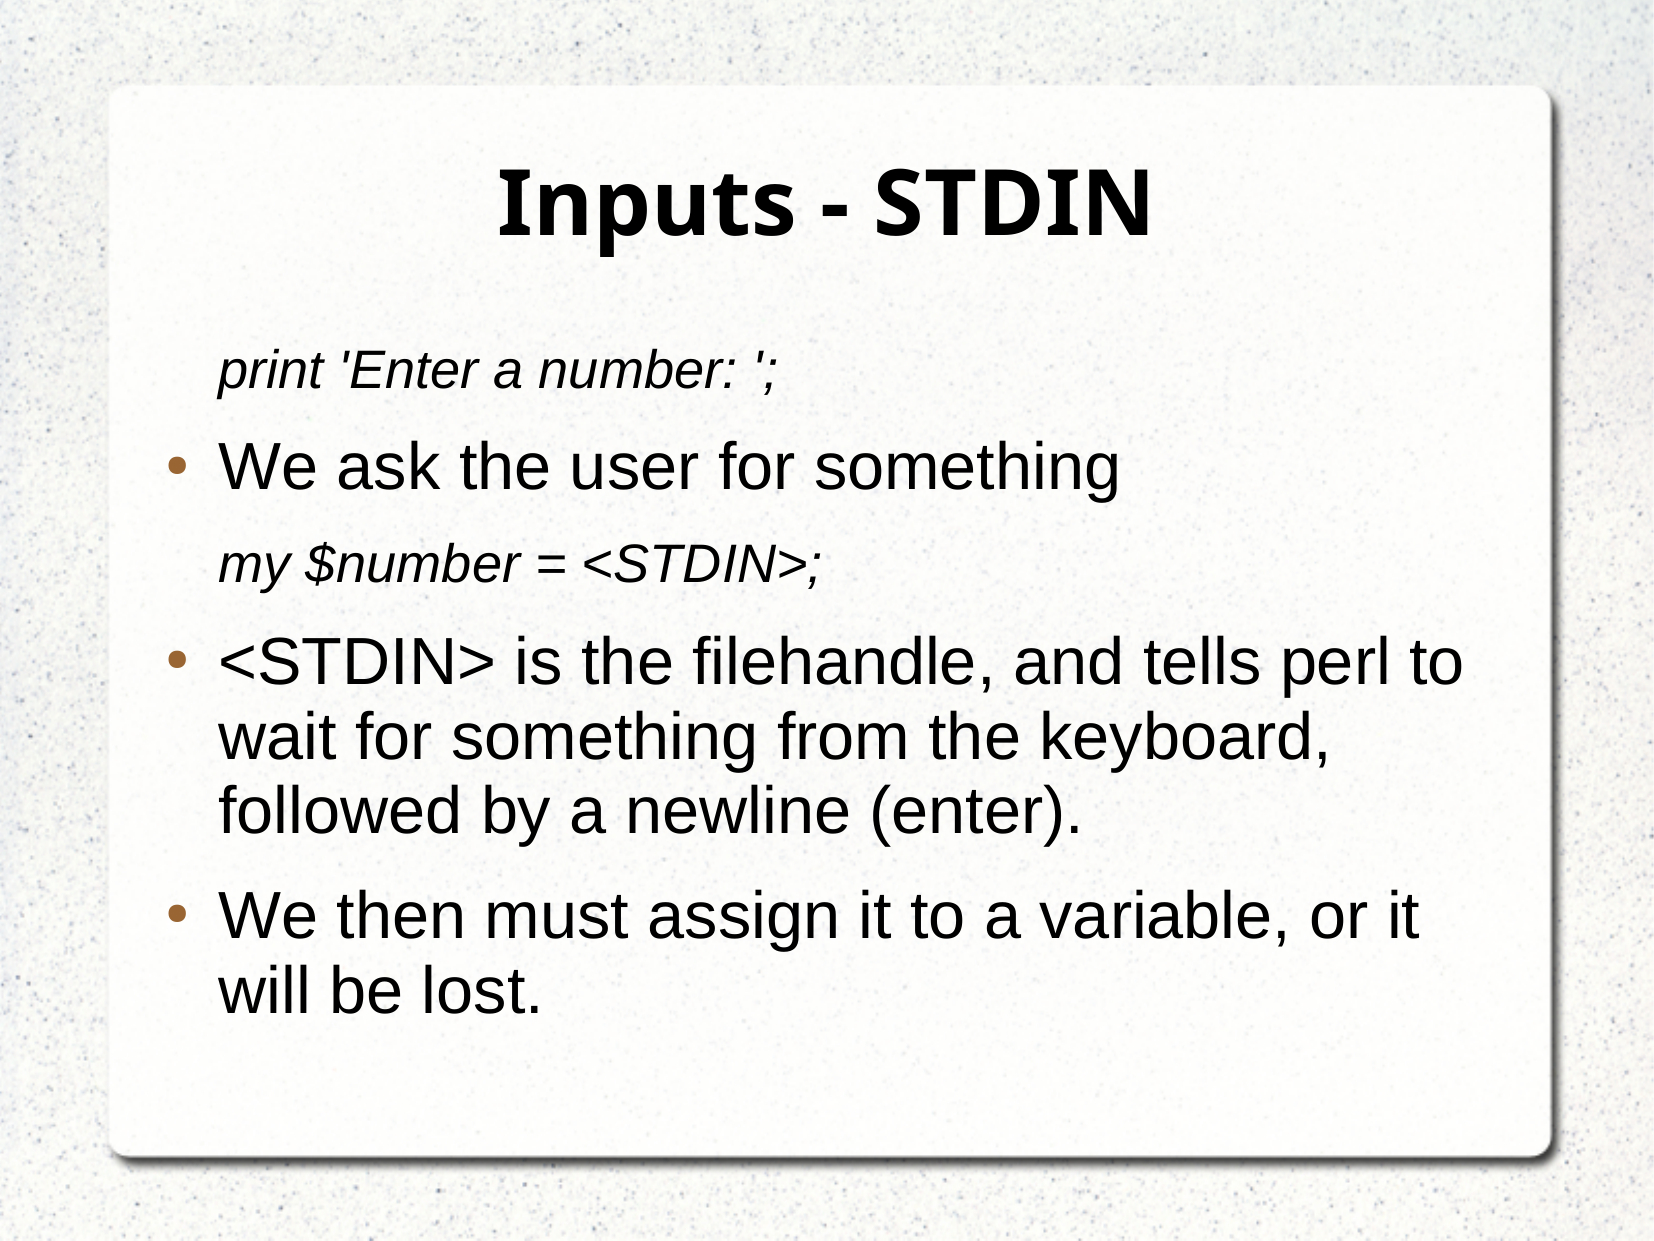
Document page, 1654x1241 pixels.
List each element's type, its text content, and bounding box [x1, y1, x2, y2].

picture [0, 0, 1654, 1241]
title Inputs - STDIN [118, 96, 1536, 304]
list print 'Enter a number: '; We ask the user for something my $number = <STDIN>; <STDIN> is the filehandle, and tells perl to wait for something from the keyboard, followed by a newline (enter). We then must assign it to a variable, or it will be lost. [147, 339, 1506, 1026]
